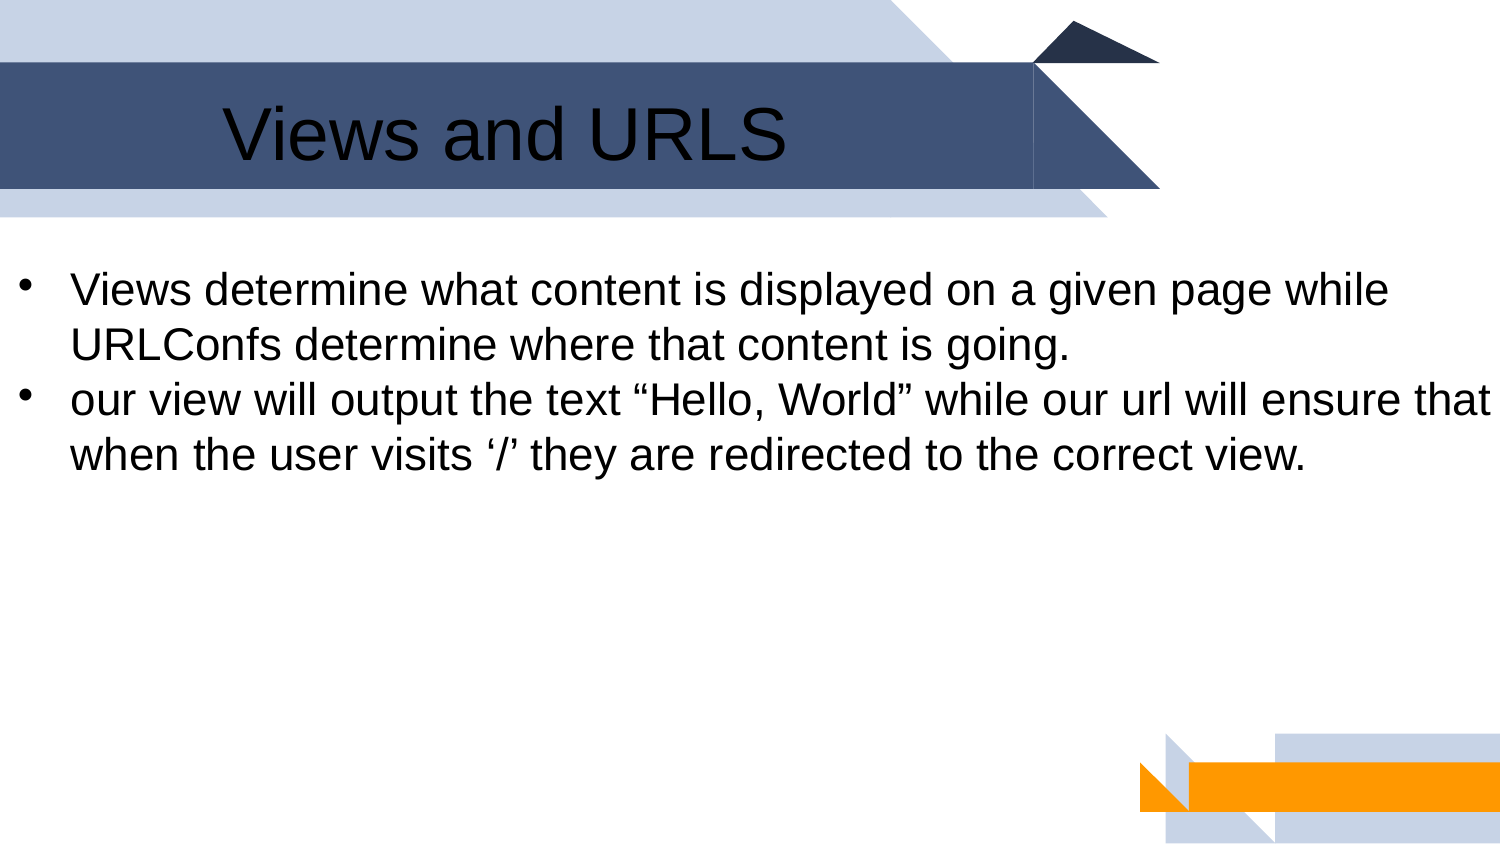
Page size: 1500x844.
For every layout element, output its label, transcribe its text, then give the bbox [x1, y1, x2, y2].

text_box Views and URLS [207, 78, 862, 177]
text_box Views determine what content is displayed on a given page while URLConfs determine where that content is going. our view will output the text “Hello, World” while our url will ensure that when the user visits ‘/’ they are redirected to the correct view. [0, 259, 1500, 699]
